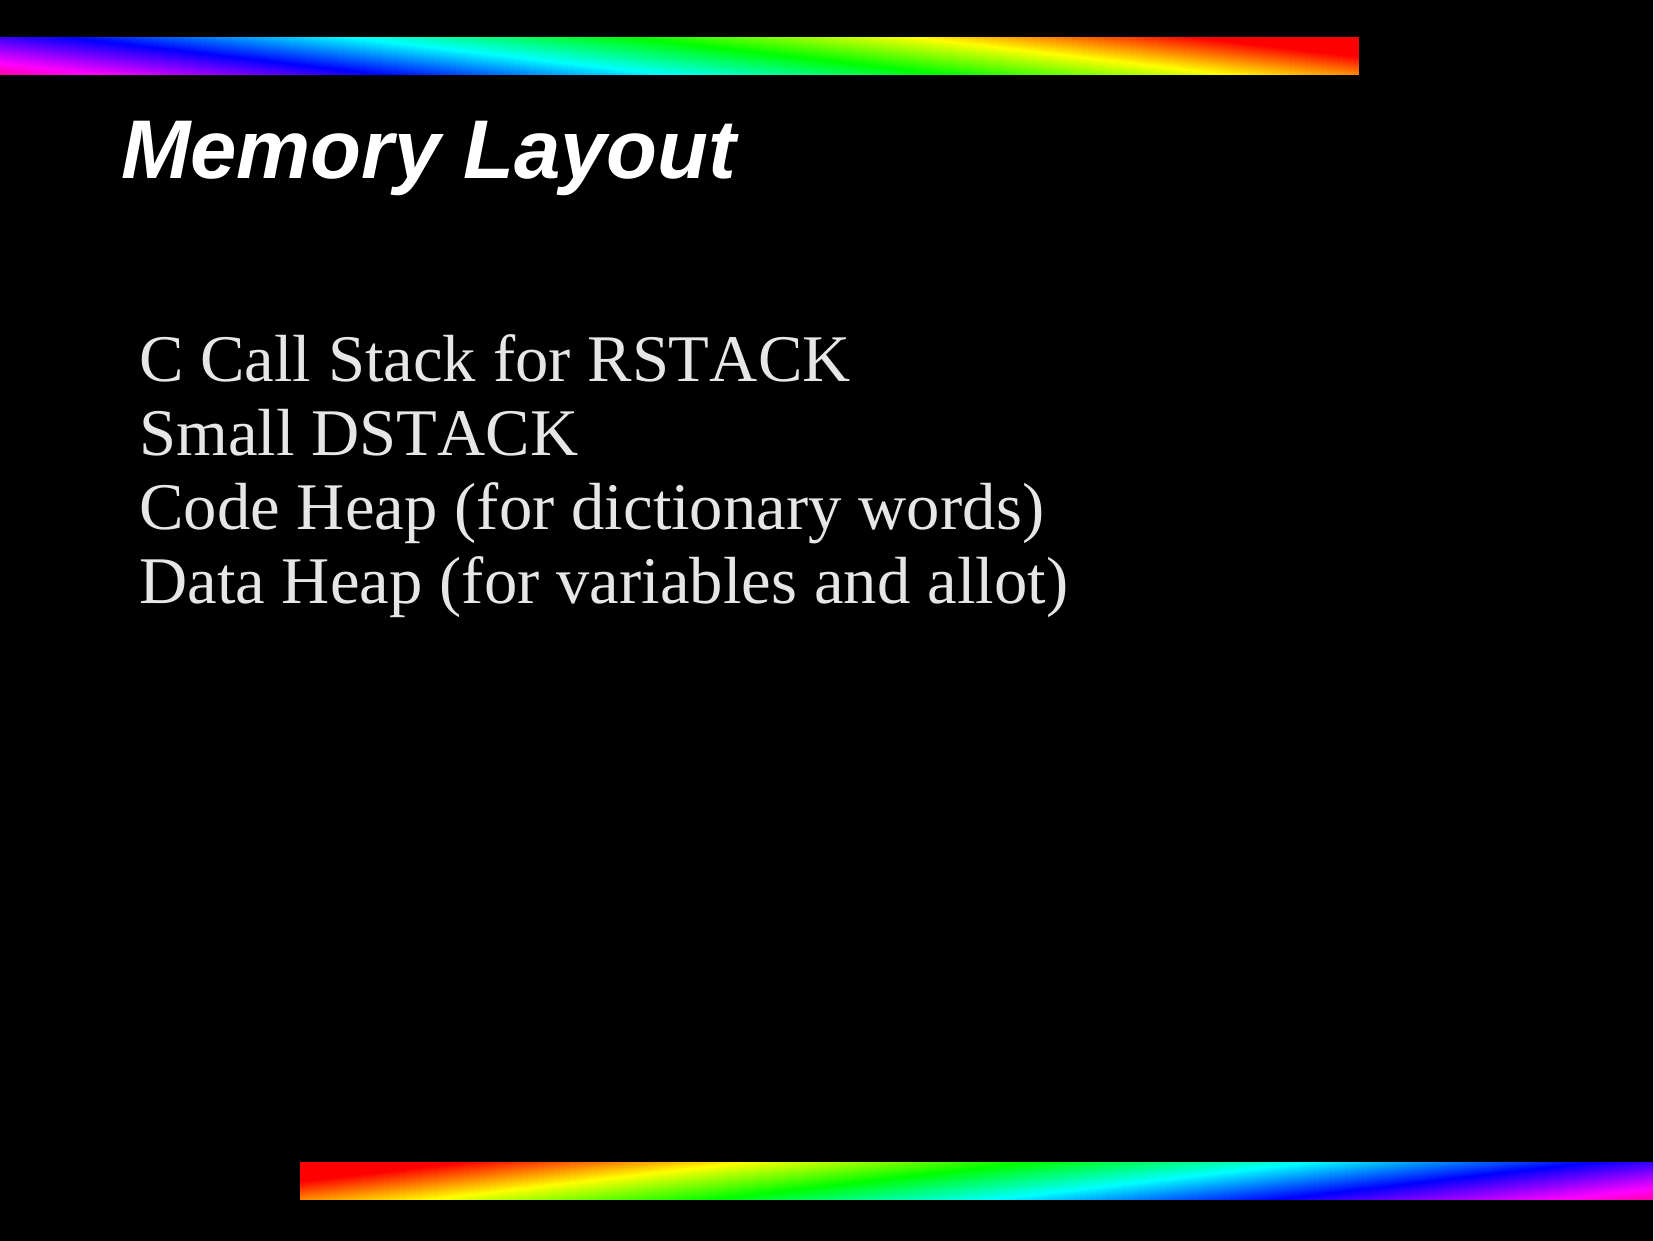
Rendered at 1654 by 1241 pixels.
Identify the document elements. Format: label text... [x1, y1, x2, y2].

list C Call Stack for RSTACK Small DSTACK Code Heap (for dictionary words) Data Heap (for variables and allot) [121, 322, 1561, 1118]
title Memory Layout [121, 53, 1534, 247]
picture [0, 0, 1654, 1241]
